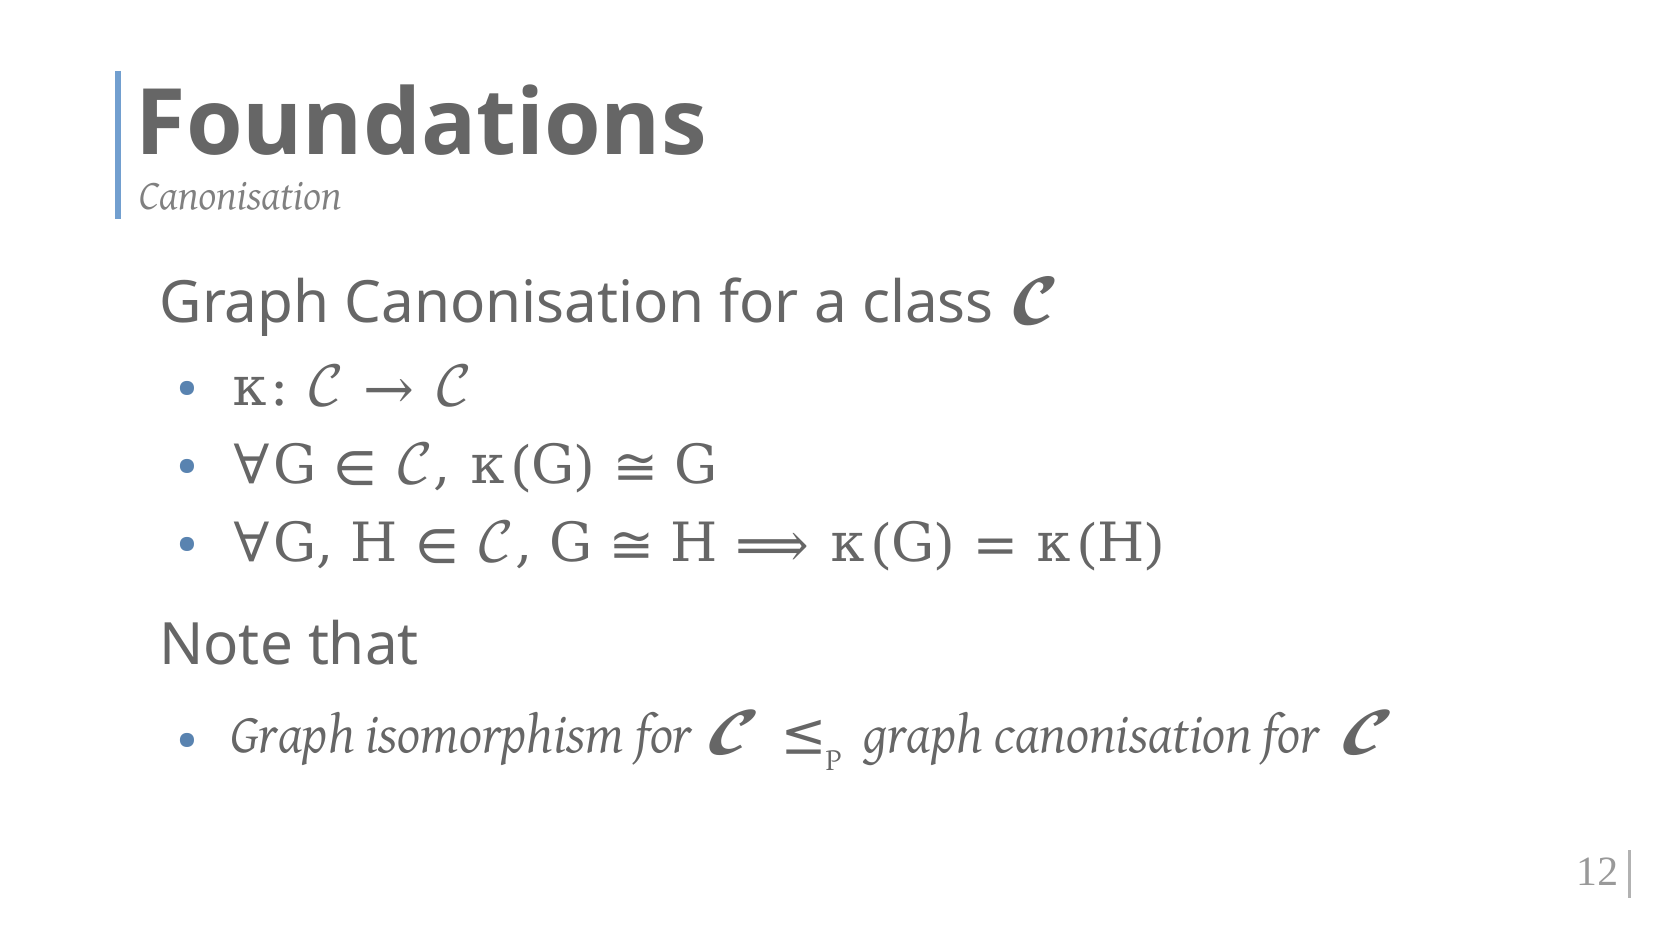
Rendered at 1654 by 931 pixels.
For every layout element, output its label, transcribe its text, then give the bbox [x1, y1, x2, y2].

text_box Canonisation [124, 165, 721, 229]
title Foundations [135, 60, 1601, 178]
list Graph Canonisation for a class 𝓒 κ: 𝒞 → 𝒞 ∀G ∈ 𝒞, κ(G) ≅ G ∀G, H ∈ 𝒞, G ≅ H ⟹ κ(G) = κ(H) Note that Graph isomorphism for 𝓒 ≤P graph canonisation for 𝓒 [88, 259, 1560, 865]
